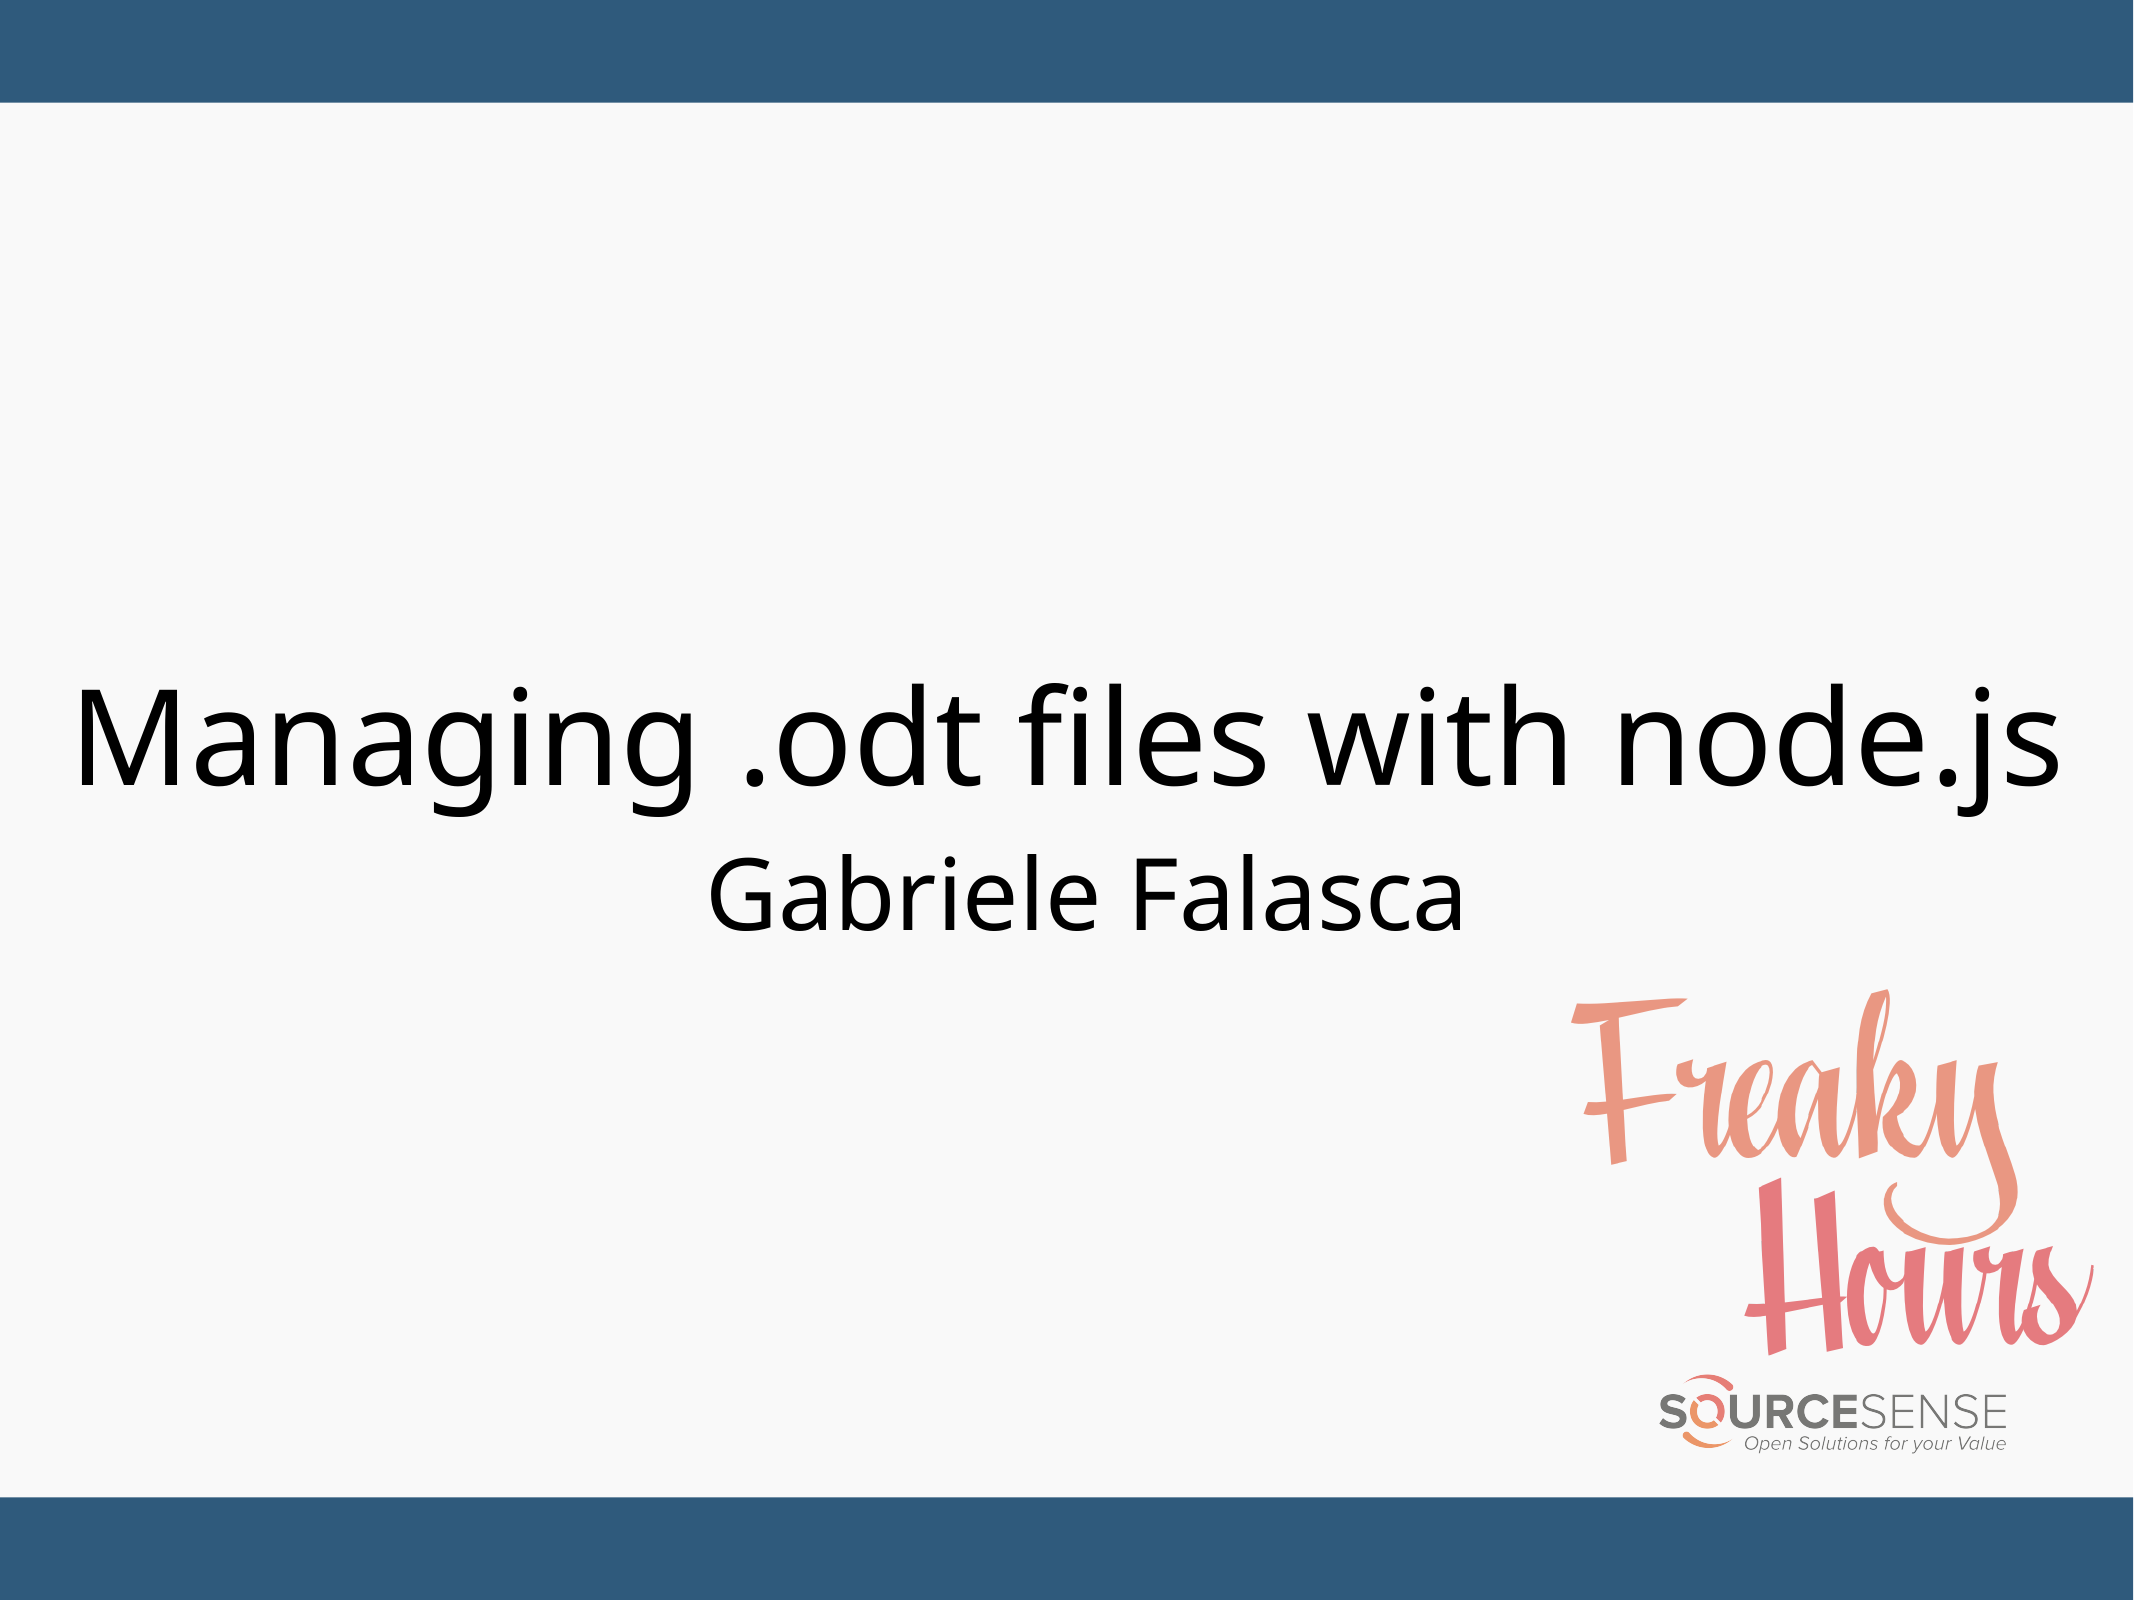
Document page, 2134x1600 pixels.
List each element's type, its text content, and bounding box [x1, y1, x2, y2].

text_box Gabriele Falasca [697, 821, 1478, 959]
text_box Managing .odt files with node.js [60, 643, 2074, 821]
text_box [0, 0, 2134, 103]
text_box [0, 1497, 2134, 1600]
text_box [1541, 956, 2124, 1493]
